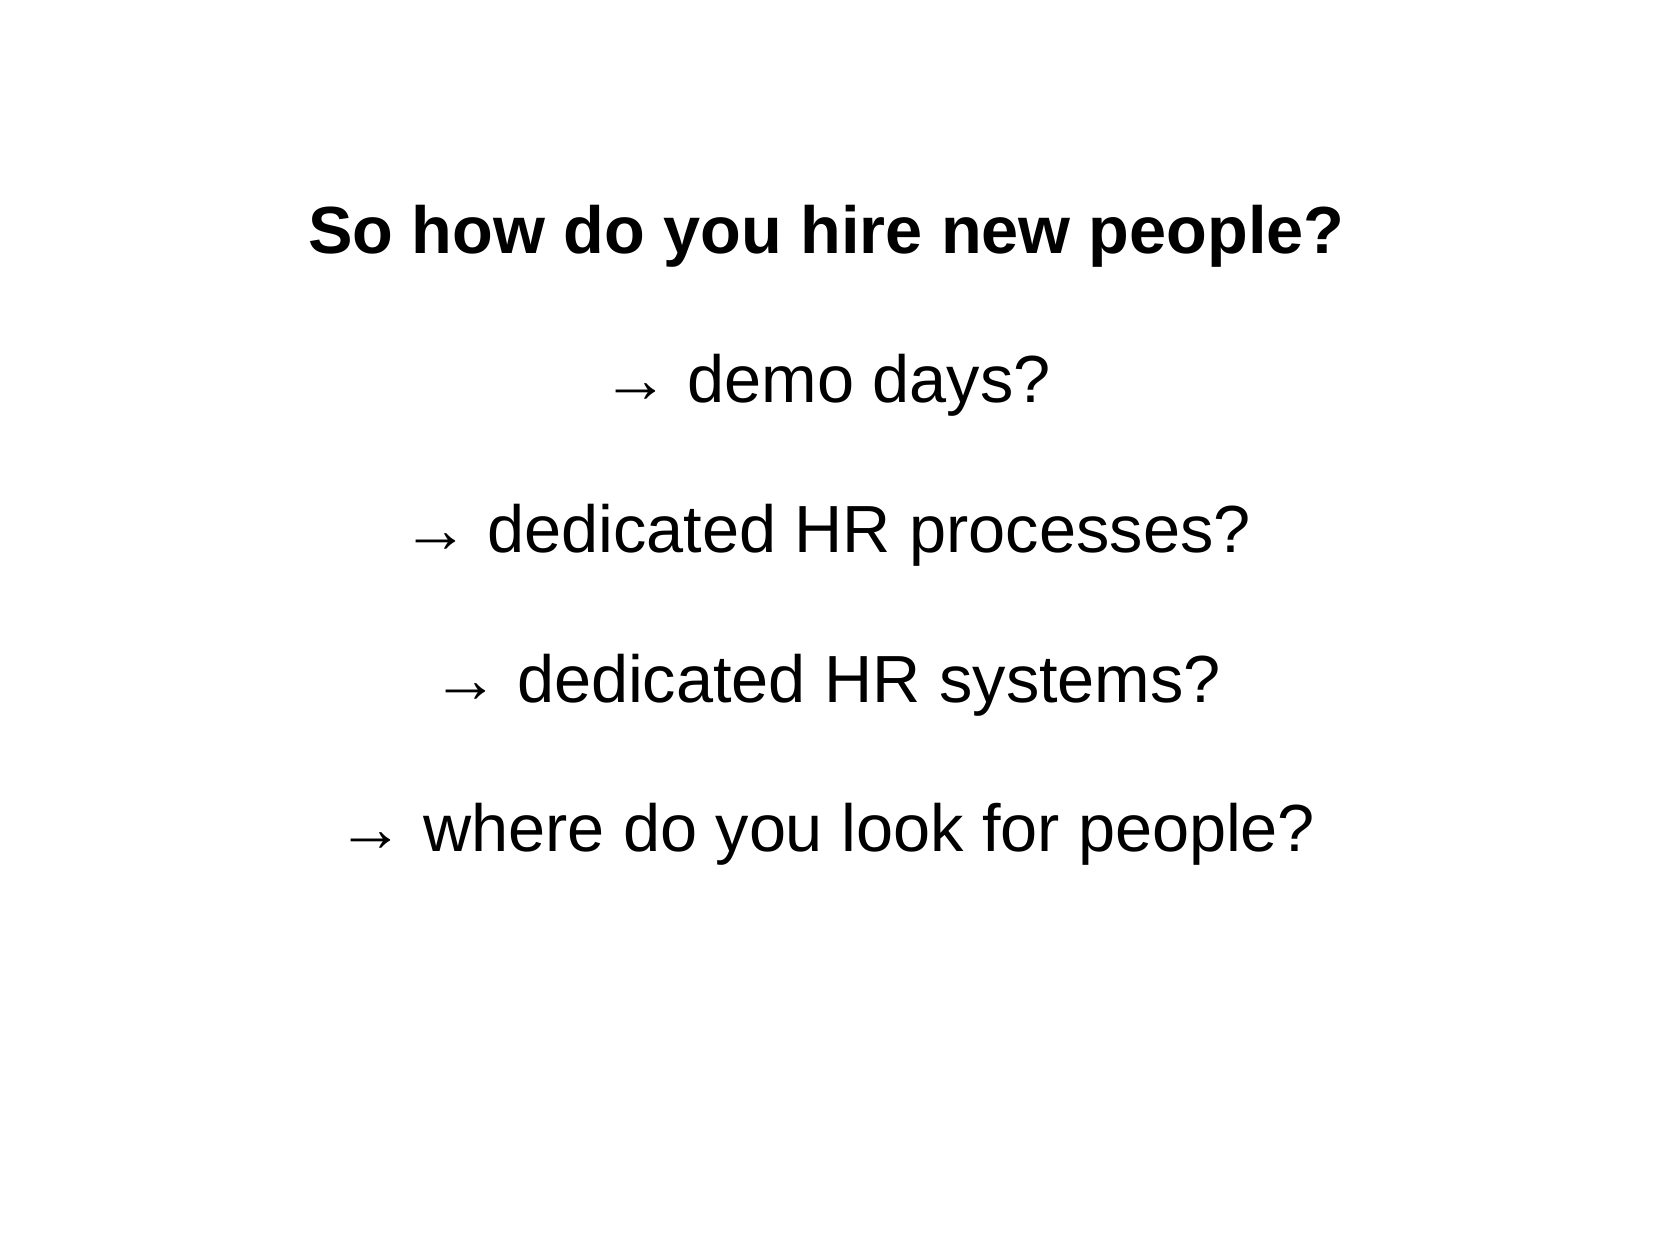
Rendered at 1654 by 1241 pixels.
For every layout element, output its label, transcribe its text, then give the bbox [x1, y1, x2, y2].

subtitle So how do you hire new people? → demo days? → dedicated HR processes? → dedicated HR systems? → where do you look for people? [82, 49, 1571, 1010]
